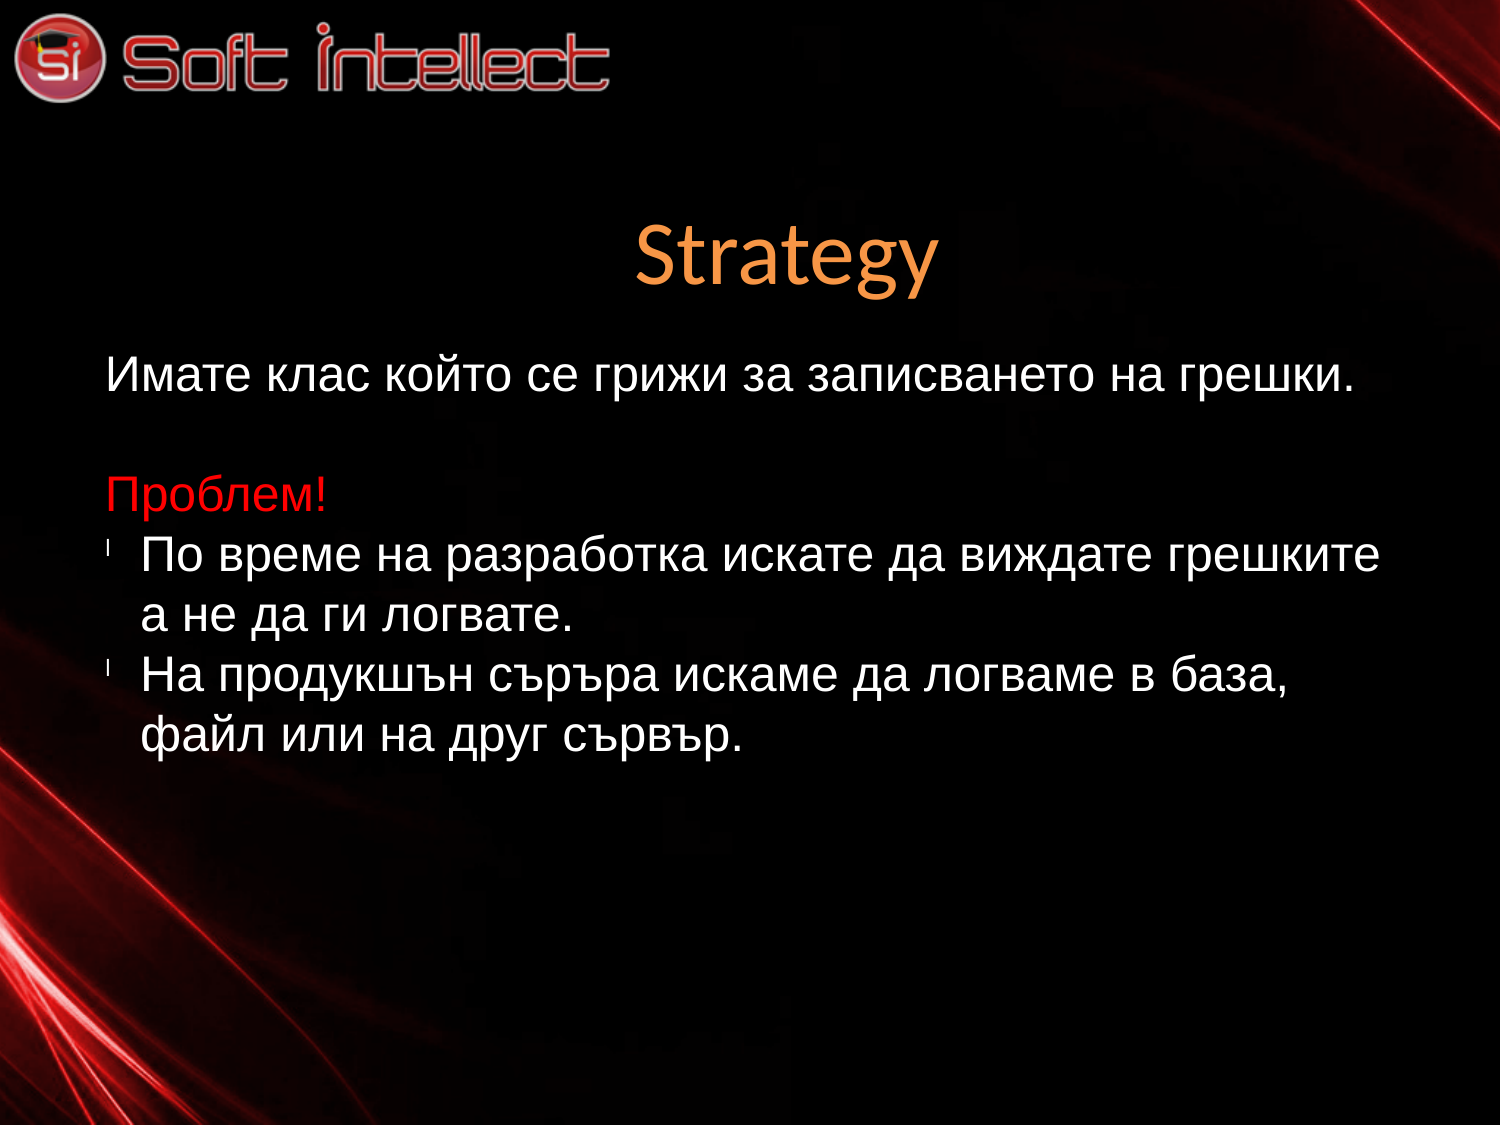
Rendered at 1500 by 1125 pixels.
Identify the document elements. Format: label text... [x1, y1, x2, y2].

text_box Strategy [150, 127, 1425, 333]
text_box Имате клас който се грижи за записването на грешки. Проблем! По време на разработка искате да виждате грешките а не да ги логвате. На продукшън съръра искаме да логваме в база, файл или на друг сървър. [90, 333, 1425, 1080]
picture [0, 0, 1500, 1125]
